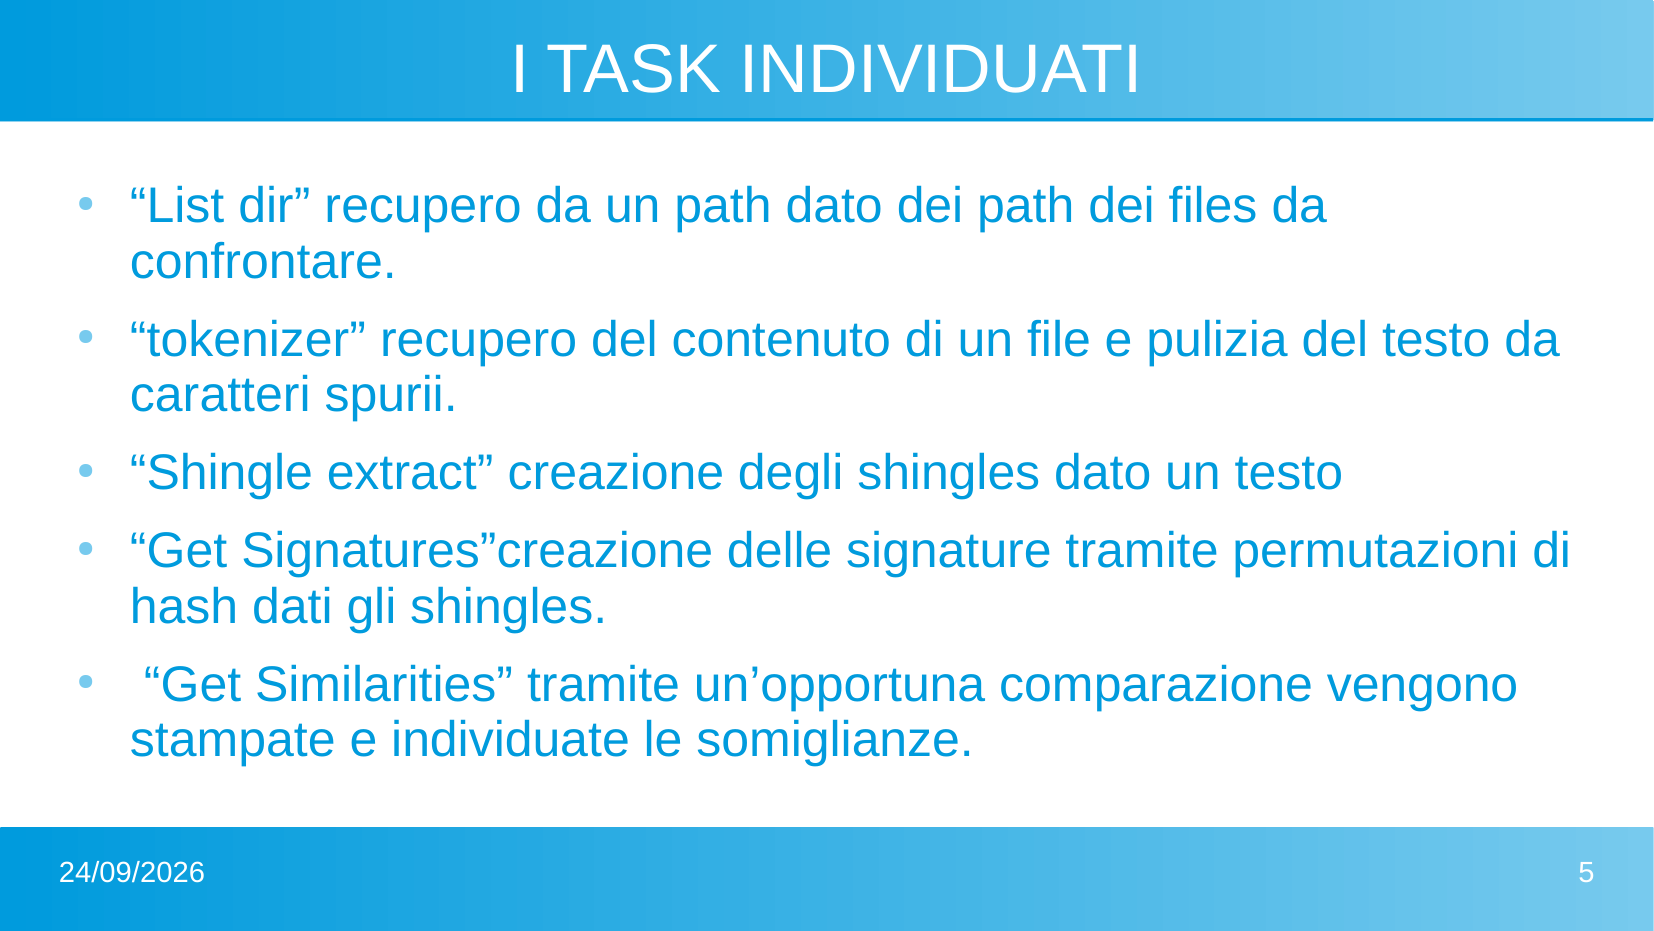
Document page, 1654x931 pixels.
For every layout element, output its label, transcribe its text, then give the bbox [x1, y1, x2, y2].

list “List dir” recupero da un path dato dei path dei files da confrontare. “tokenizer” recupero del contenuto di un file e pulizia del testo da caratteri spurii. “Shingle extract” creazione degli shingles dato un testo “Get Signatures”creazione delle signature tramite permutazioni di hash dati gli shingles. “Get Similarities” tramite un’opportuna comparazione vengono stampate e individuate le somiglianze. [59, 177, 1595, 768]
title I TASK INDIVIDUATI [59, 29, 1595, 108]
